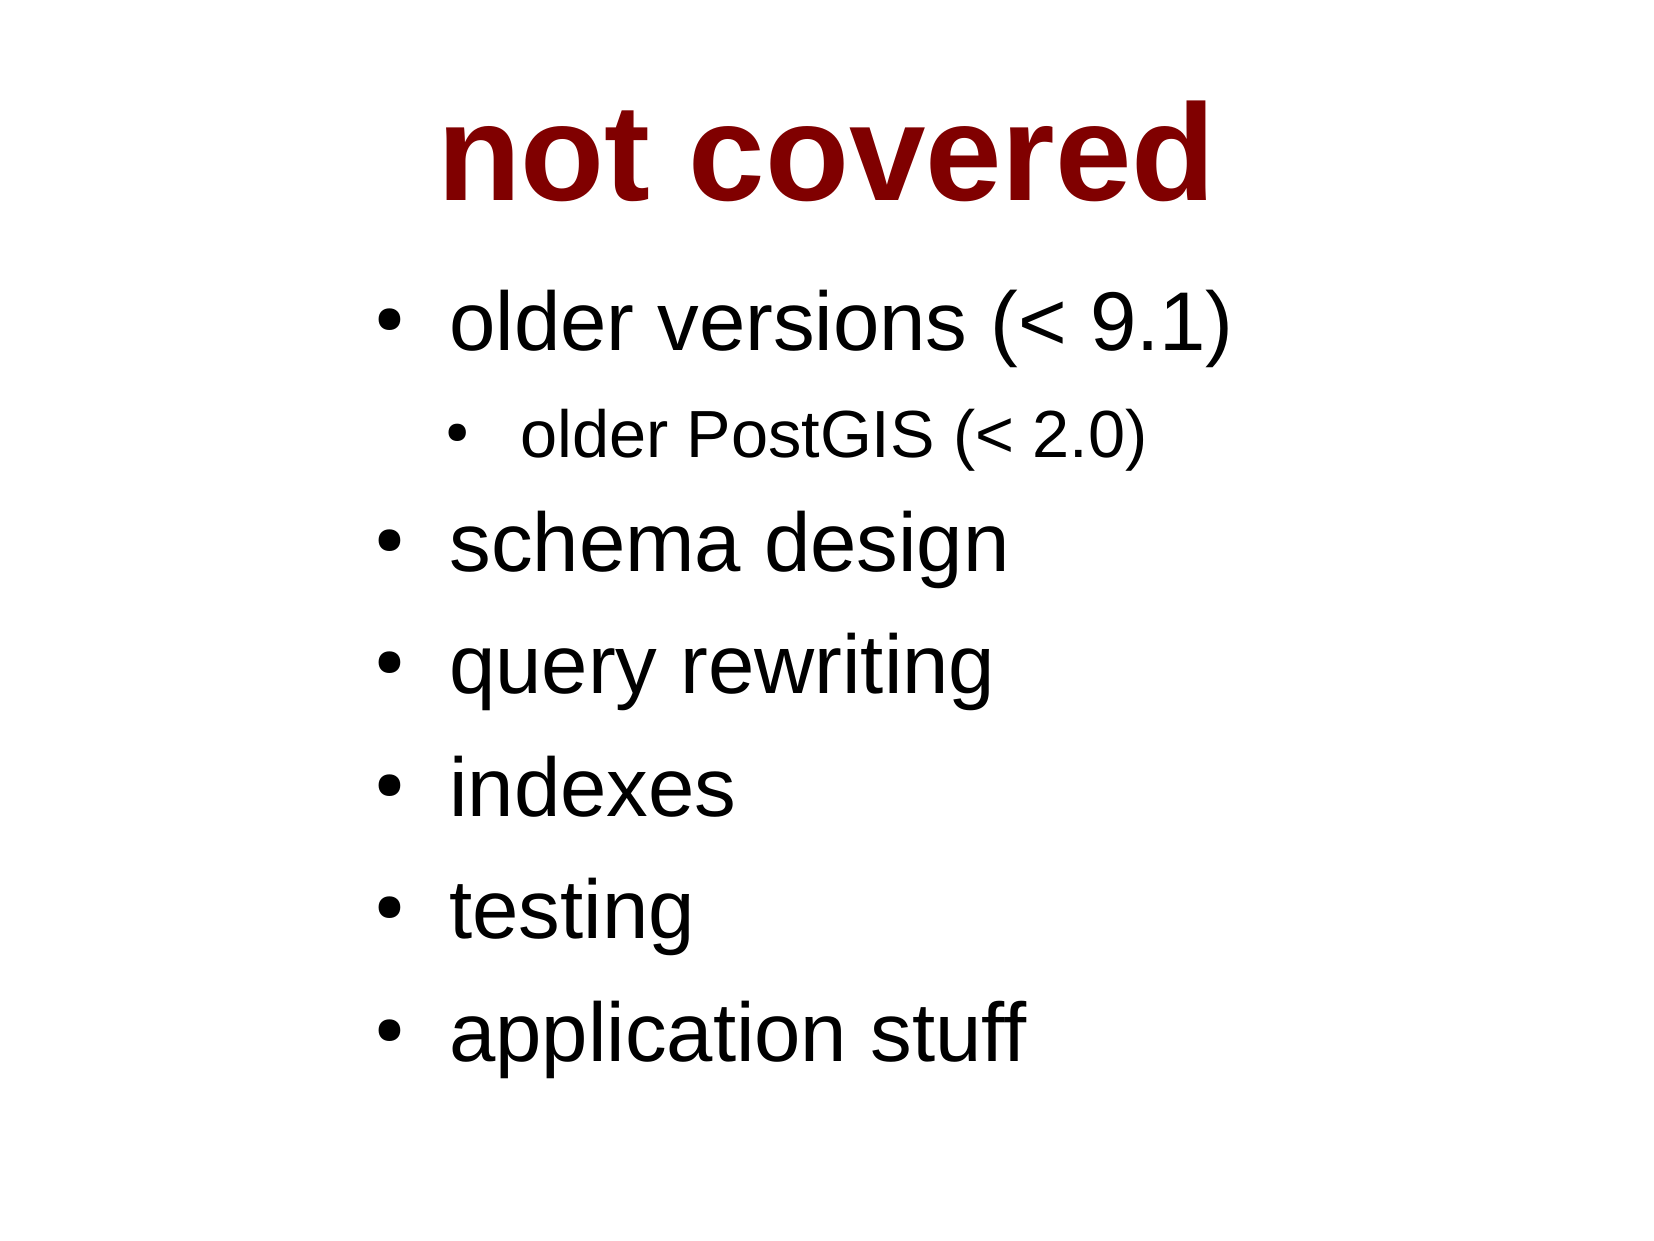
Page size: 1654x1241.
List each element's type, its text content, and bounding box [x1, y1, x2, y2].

title not covered [82, 49, 1571, 257]
list older versions (< 9.1) older PostGIS (< 2.0) schema design query rewriting indexes testing application stuff [356, 274, 1568, 1081]
